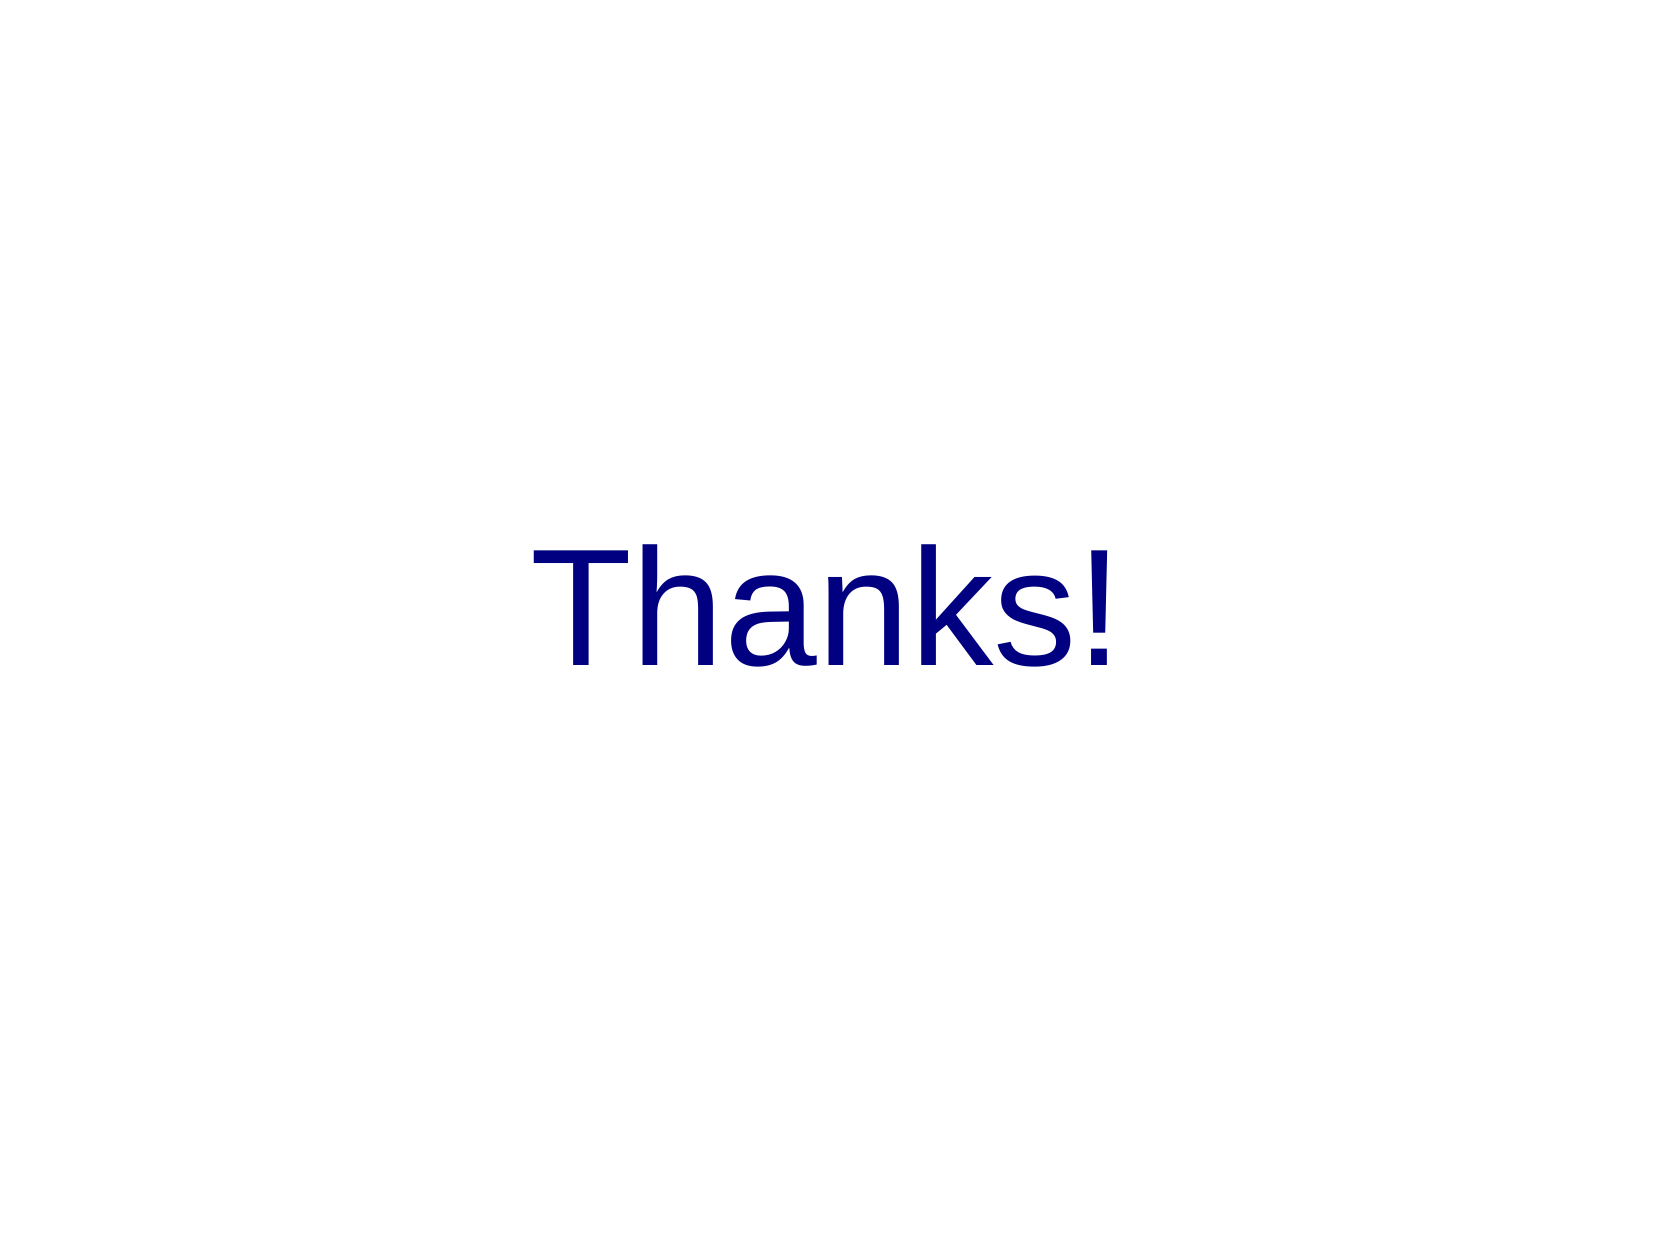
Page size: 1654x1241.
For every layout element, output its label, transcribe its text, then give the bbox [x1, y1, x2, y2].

title Thanks! [82, 504, 1571, 712]
